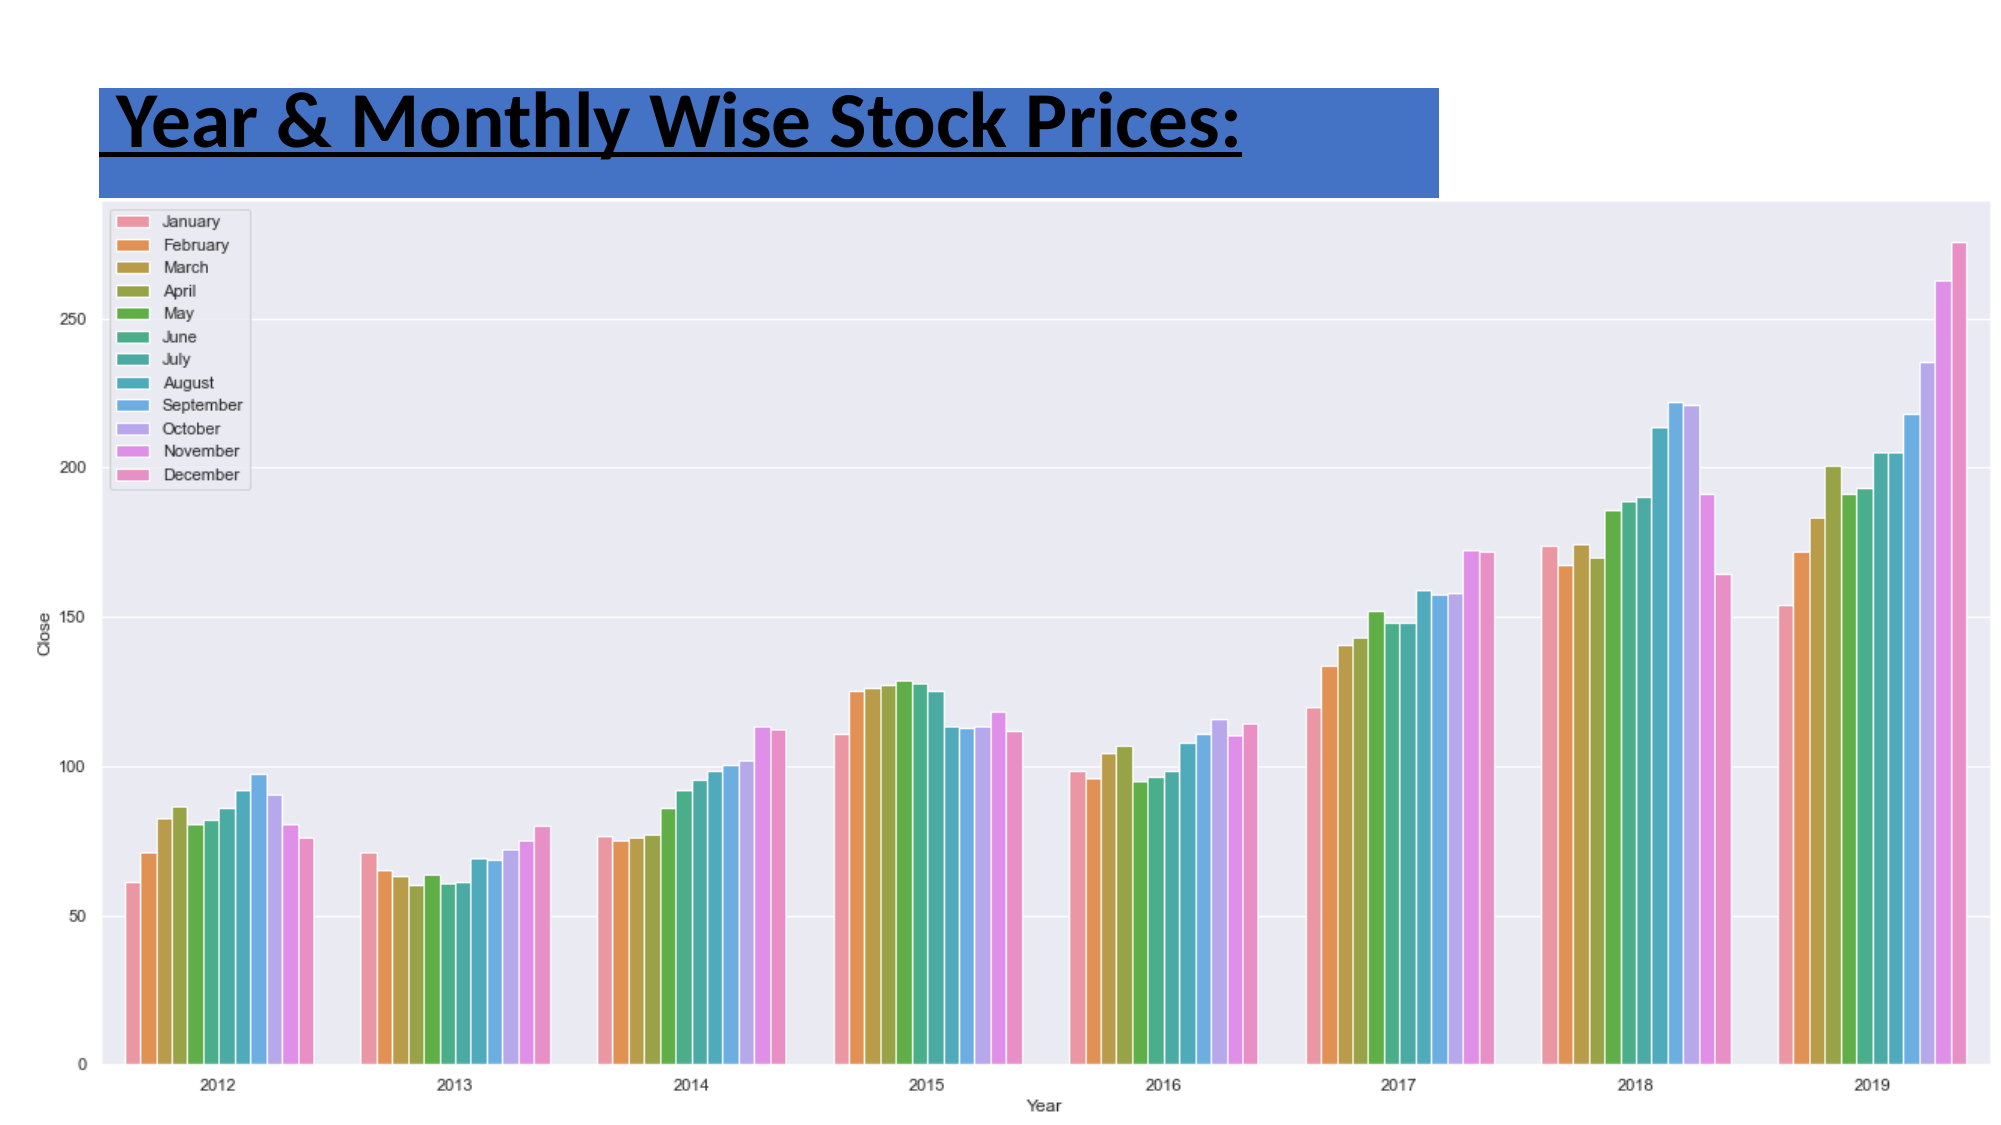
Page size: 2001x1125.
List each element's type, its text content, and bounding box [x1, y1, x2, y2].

table_header Year & Monthly Wise Stock Prices: [99, 88, 1439, 198]
picture [27, 165, 2000, 1125]
